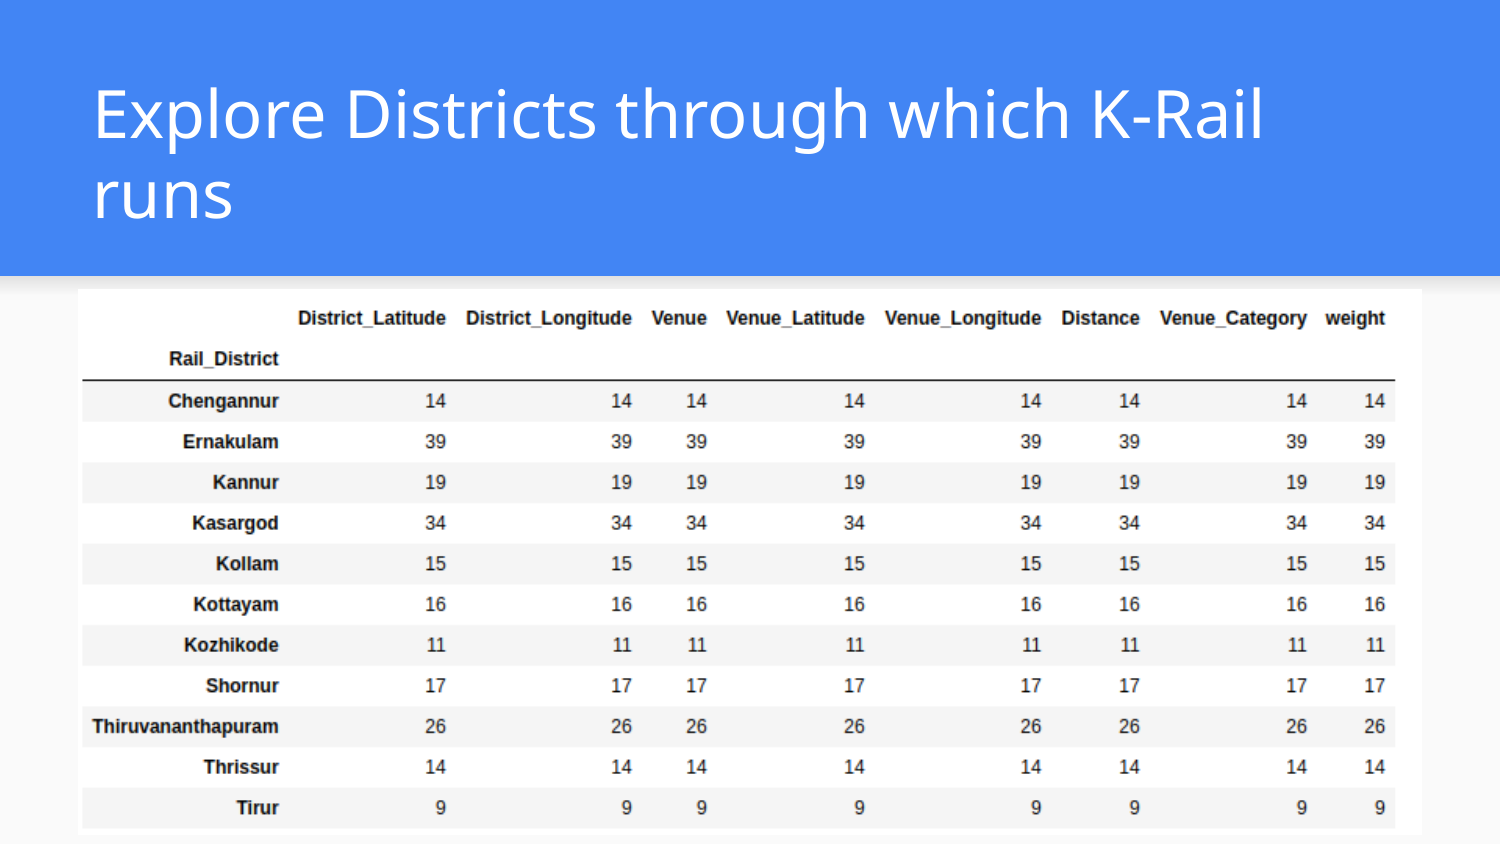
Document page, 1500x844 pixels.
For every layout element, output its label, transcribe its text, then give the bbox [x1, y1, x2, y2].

title Explore Districts through which K-Rail runs [77, 121, 1427, 248]
picture [78, 289, 1422, 835]
